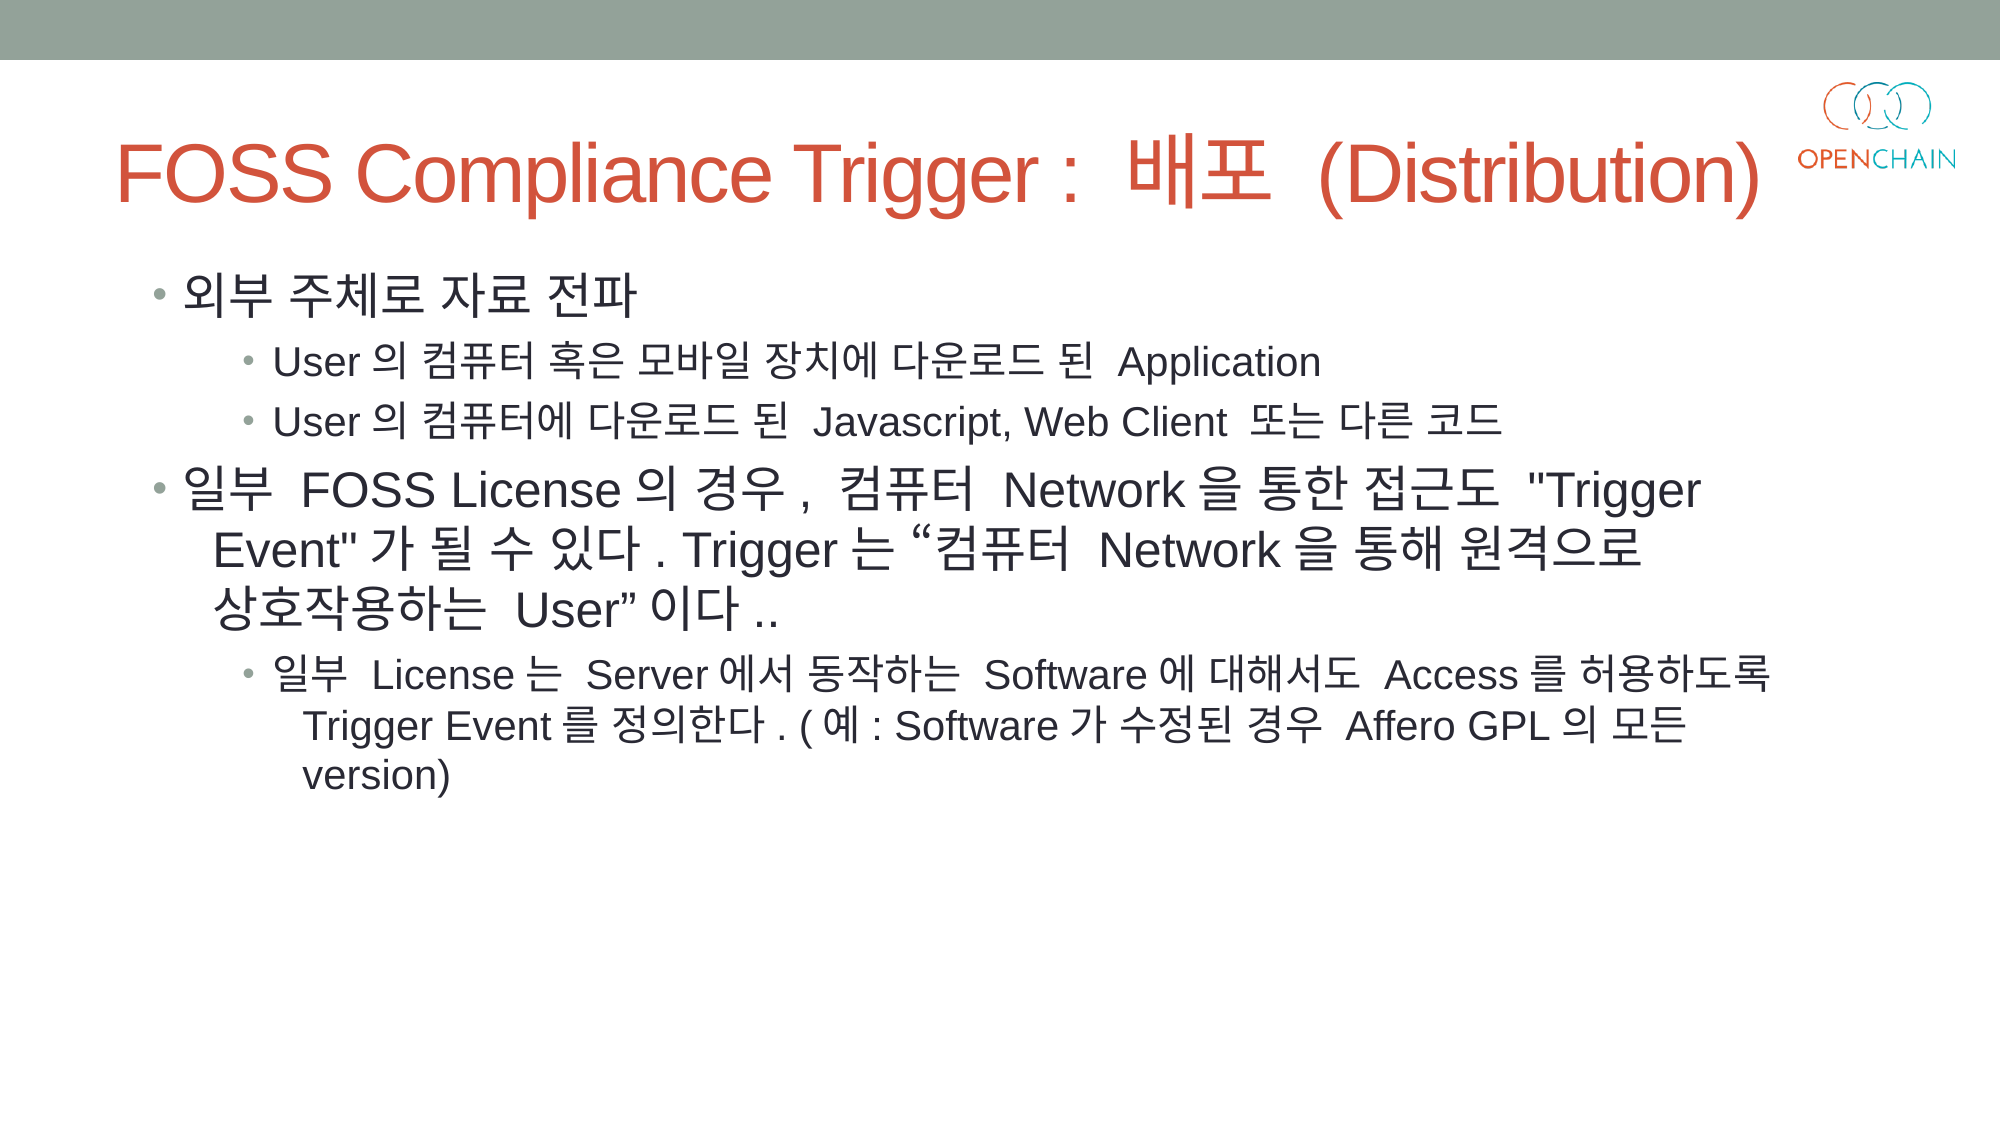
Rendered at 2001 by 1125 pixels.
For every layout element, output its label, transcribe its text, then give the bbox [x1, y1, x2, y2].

title FOSS Compliance Trigger : 배포 (Distribution) [99, 87, 1900, 251]
list 외부 주체로 자료 전파 User의 컴퓨터 혹은 모바일 장치에 다운로드 된 Application User의 컴퓨터에 다운로드 된 Javascript, Web Client 또는 다른 코드 일부 FOSS License의 경우, 컴퓨터 Network을 통한 접근도 "Trigger Event"가 될 수 있다. Trigger는 “컴퓨터 Network을 통해 원격으로 상호작용하는 User”이다.. 일부 License는 Server에서 동작하는 Software에 대해서도 Access를 허용하도록 Trigger Event를 정의한다. (예: Software가 수정된 경우 Affero GPL의 모든 version) [137, 256, 1863, 1059]
